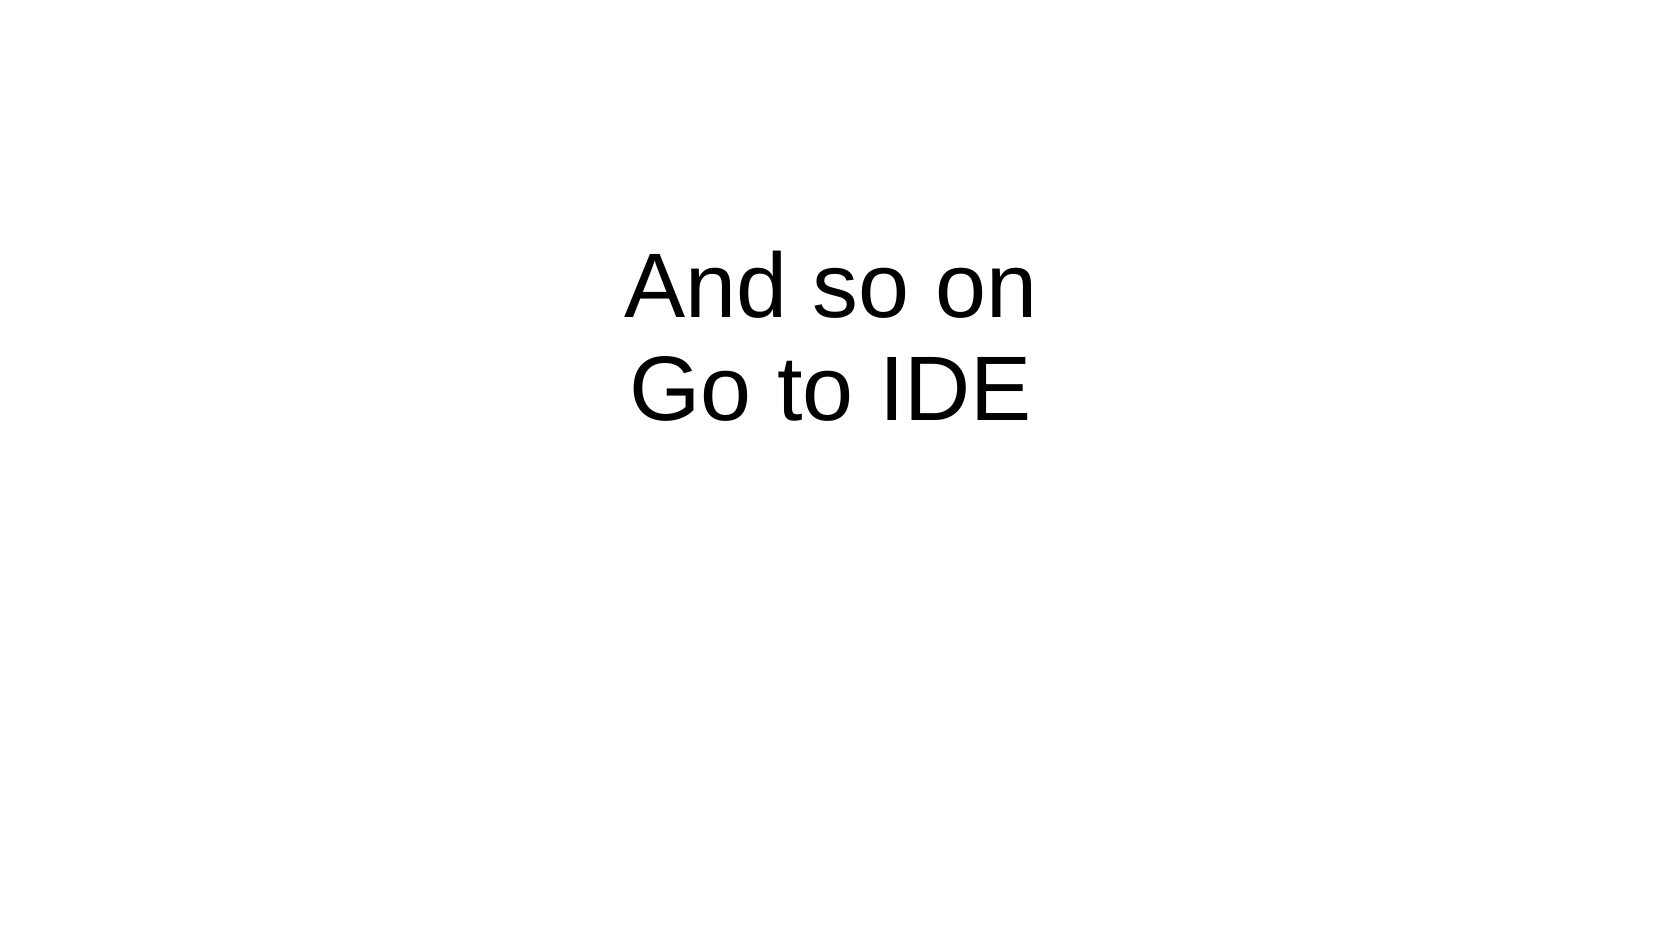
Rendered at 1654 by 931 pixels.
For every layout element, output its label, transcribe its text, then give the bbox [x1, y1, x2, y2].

title And so on Go to IDE [86, 112, 1576, 563]
